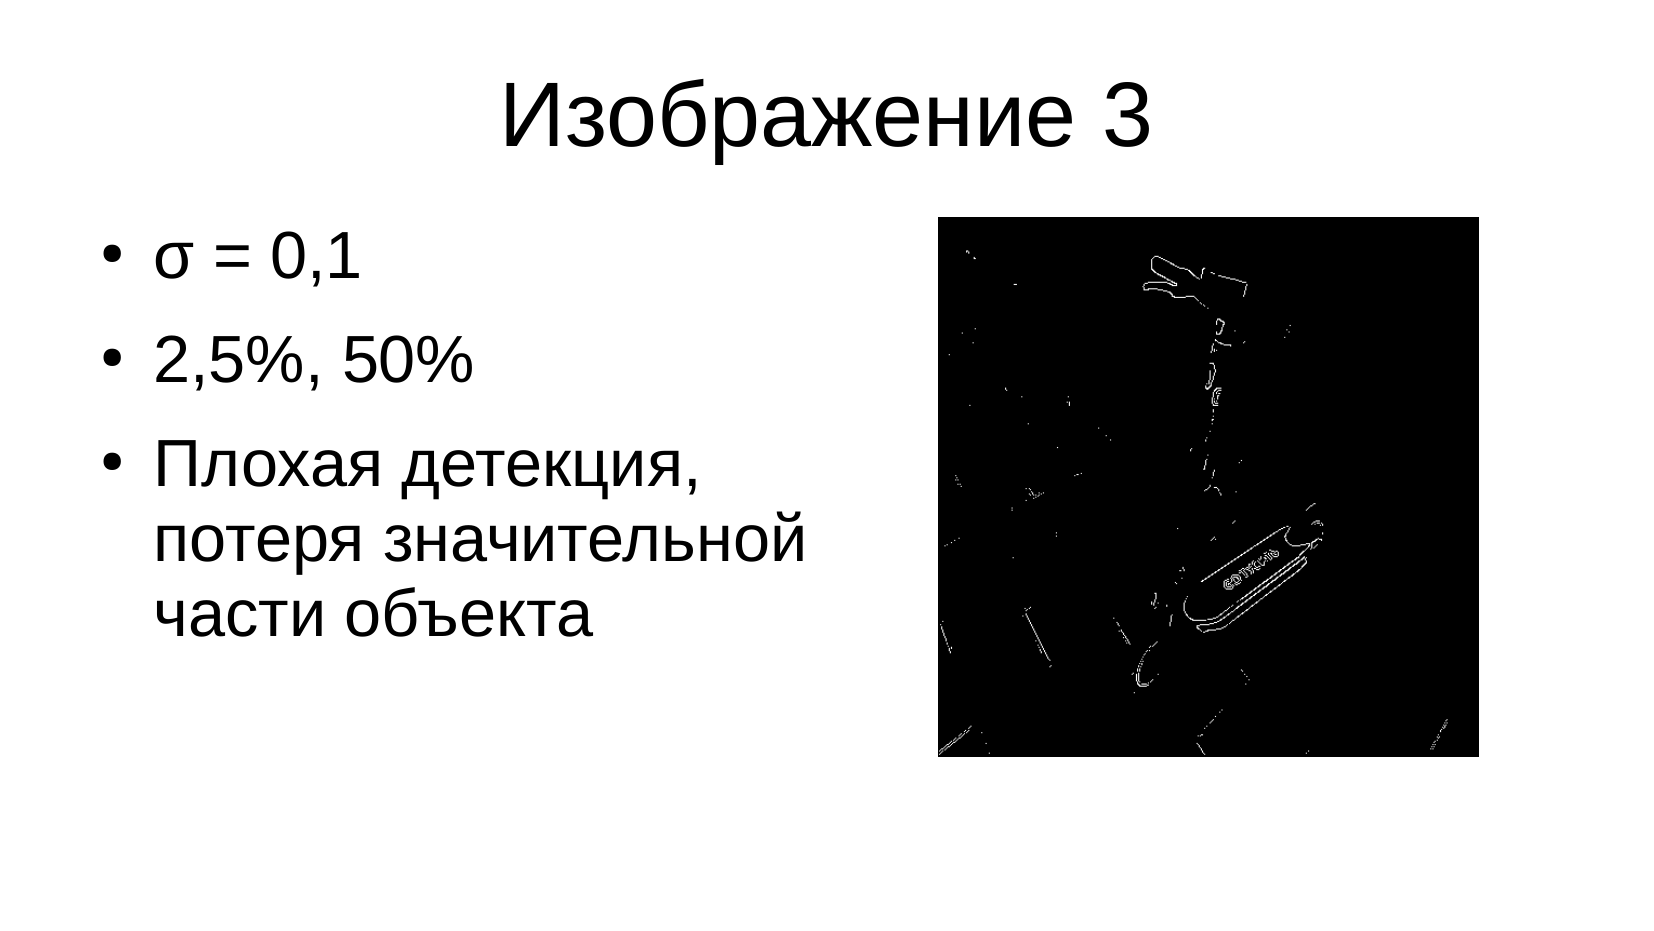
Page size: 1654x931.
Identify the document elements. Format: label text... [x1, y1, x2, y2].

picture [938, 217, 1479, 758]
list σ = 0,1 2,5%, 50% Плохая детекция, потеря значительной части объекта [82, 217, 809, 758]
title Изображение 3 [82, 37, 1571, 193]
